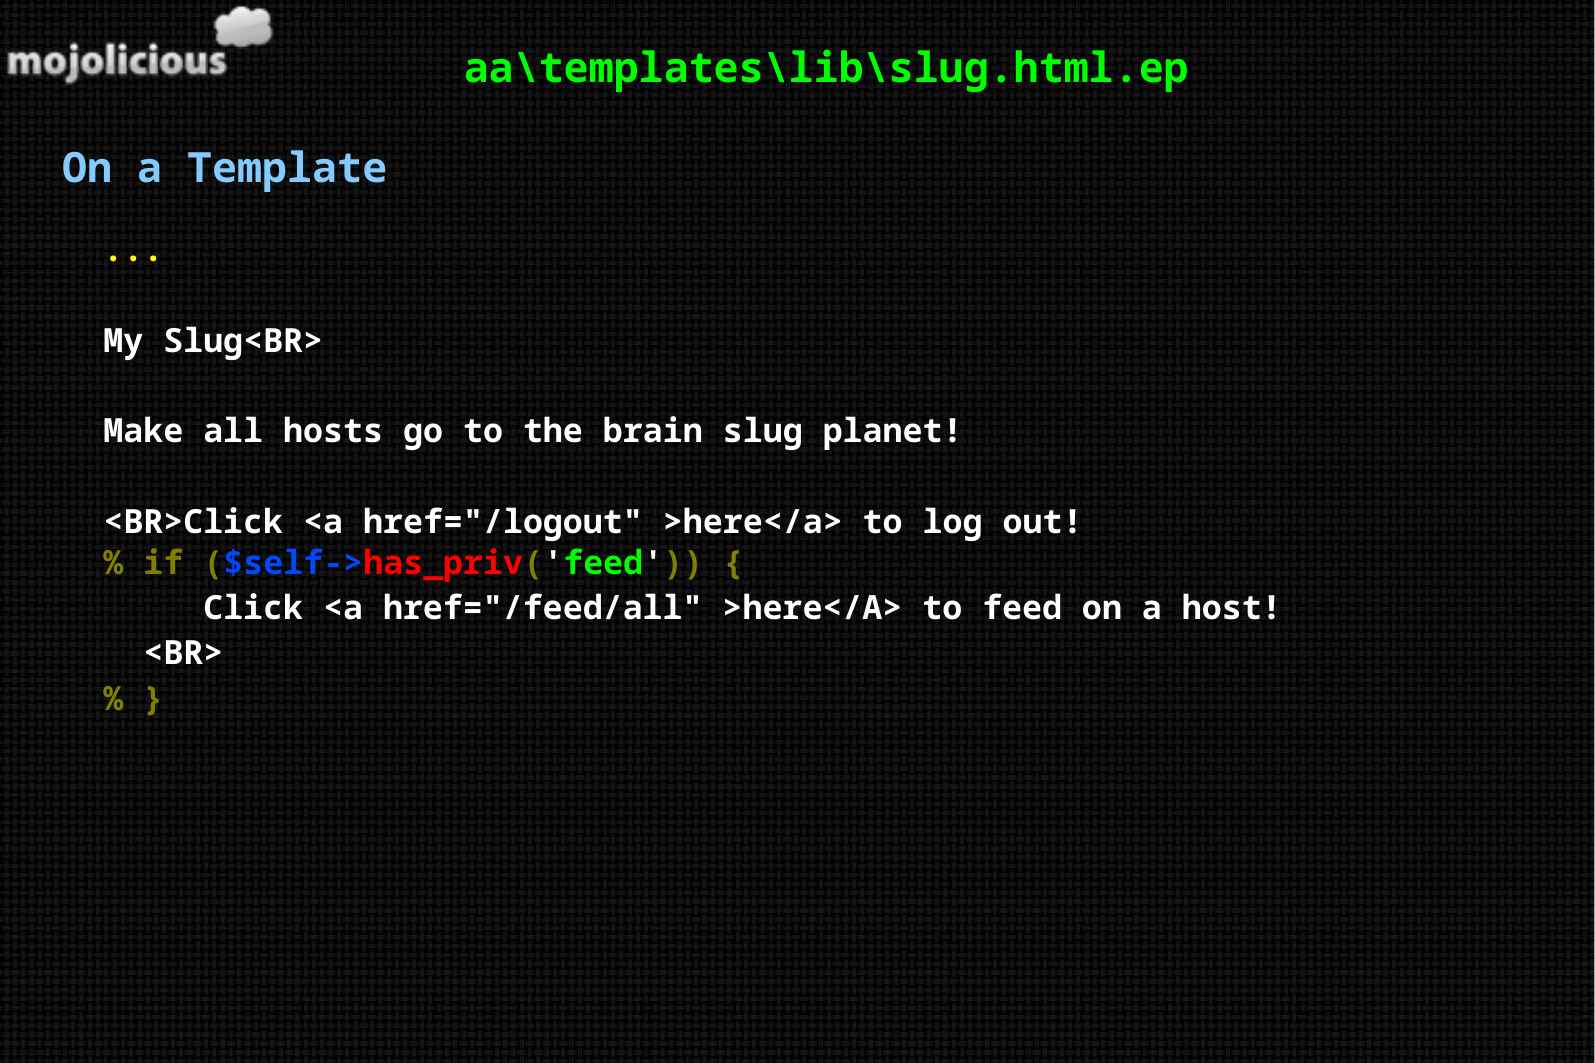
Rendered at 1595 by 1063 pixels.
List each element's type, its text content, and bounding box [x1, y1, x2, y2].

text_box On a Template [47, 129, 688, 194]
text_box % if ($self->has_priv('feed')) { Click <a href="/feed/all" >here</A> to feed on a host! <BR> % } [88, 531, 1522, 743]
picture [0, 0, 1595, 1063]
text_box ... My Slug<BR> Make all hosts go to the brain slug planet! <BR>Click <a href="/logout" >here</a> to log out! [88, 218, 1200, 531]
text_box aa\templates\lib\slug.html.ep [448, 30, 1146, 94]
